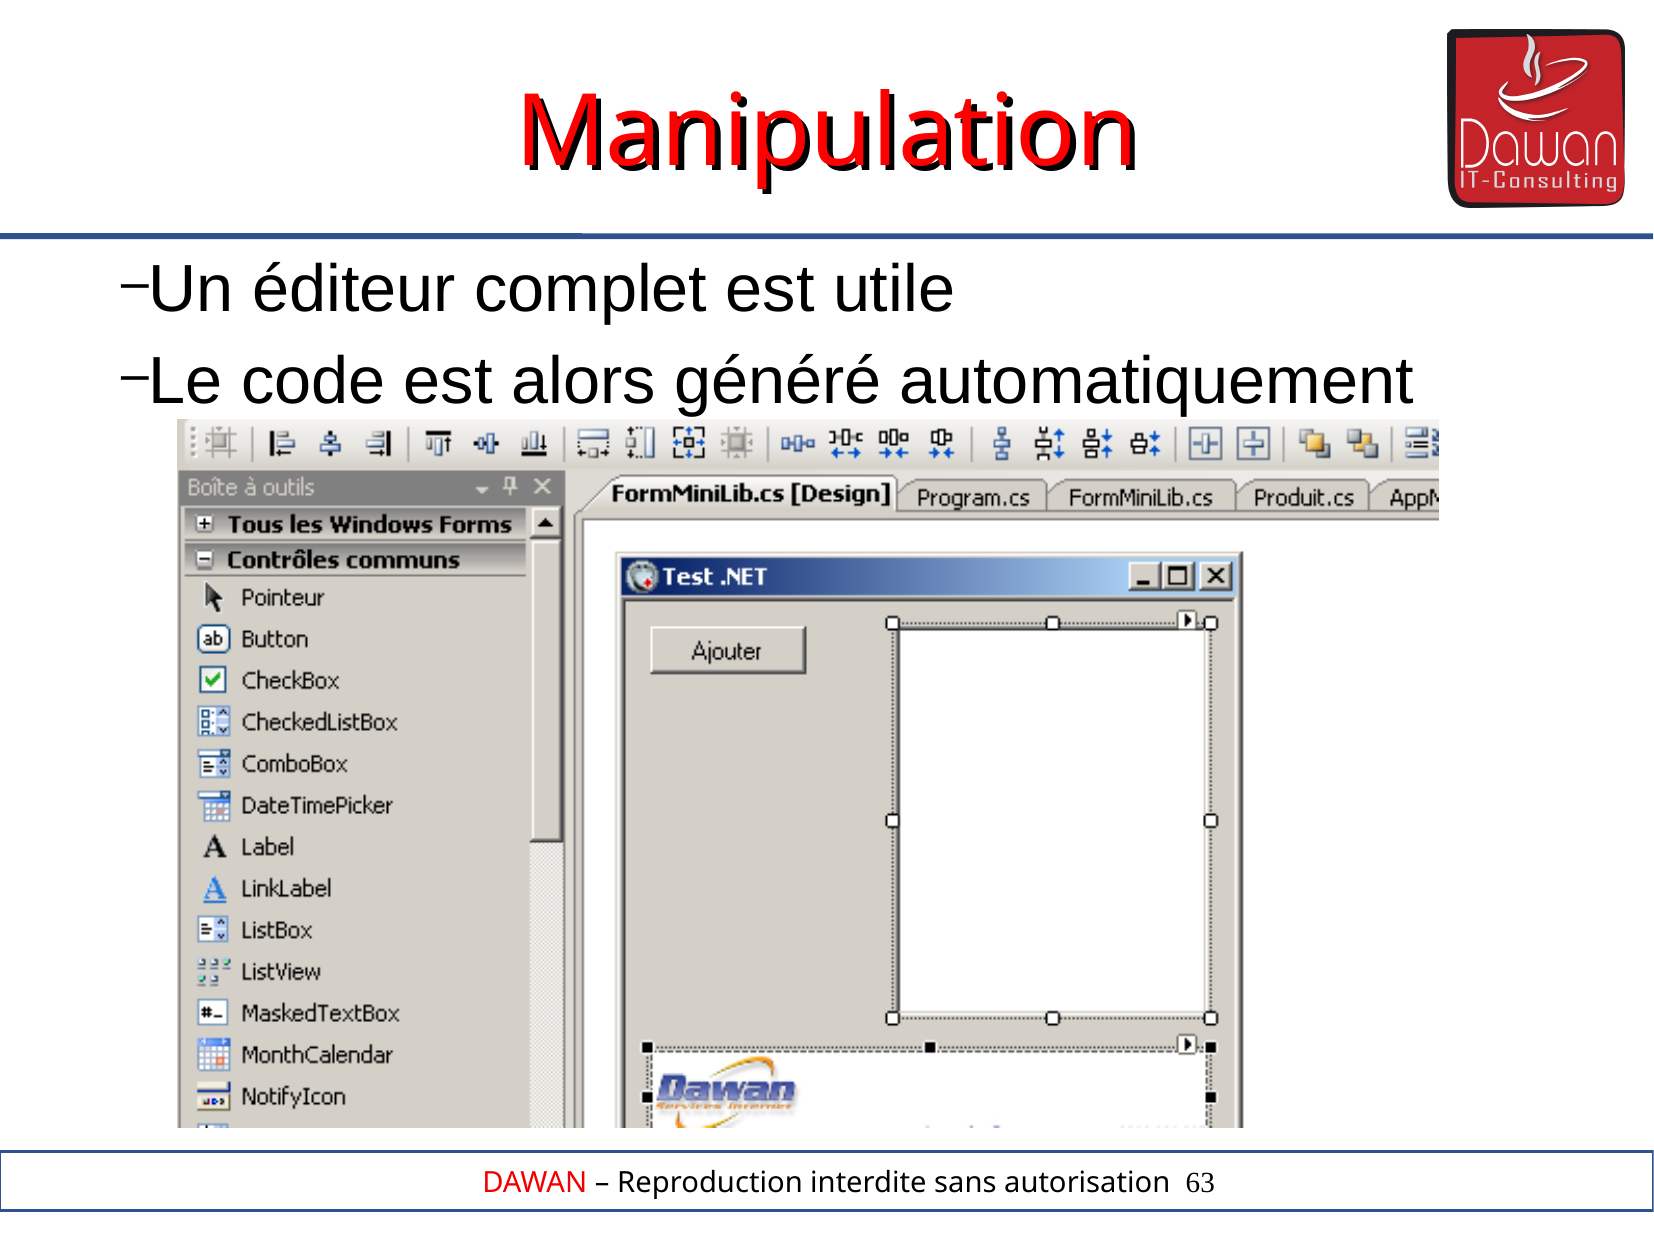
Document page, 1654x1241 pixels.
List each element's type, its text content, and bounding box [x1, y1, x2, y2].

text_box [1185, 1163, 1565, 1228]
picture [177, 419, 1439, 1128]
text_box Manipulation [88, 50, 1565, 182]
text_box Un éditeur complet est utile Le code est alors généré automatiquement [106, 243, 1554, 1084]
